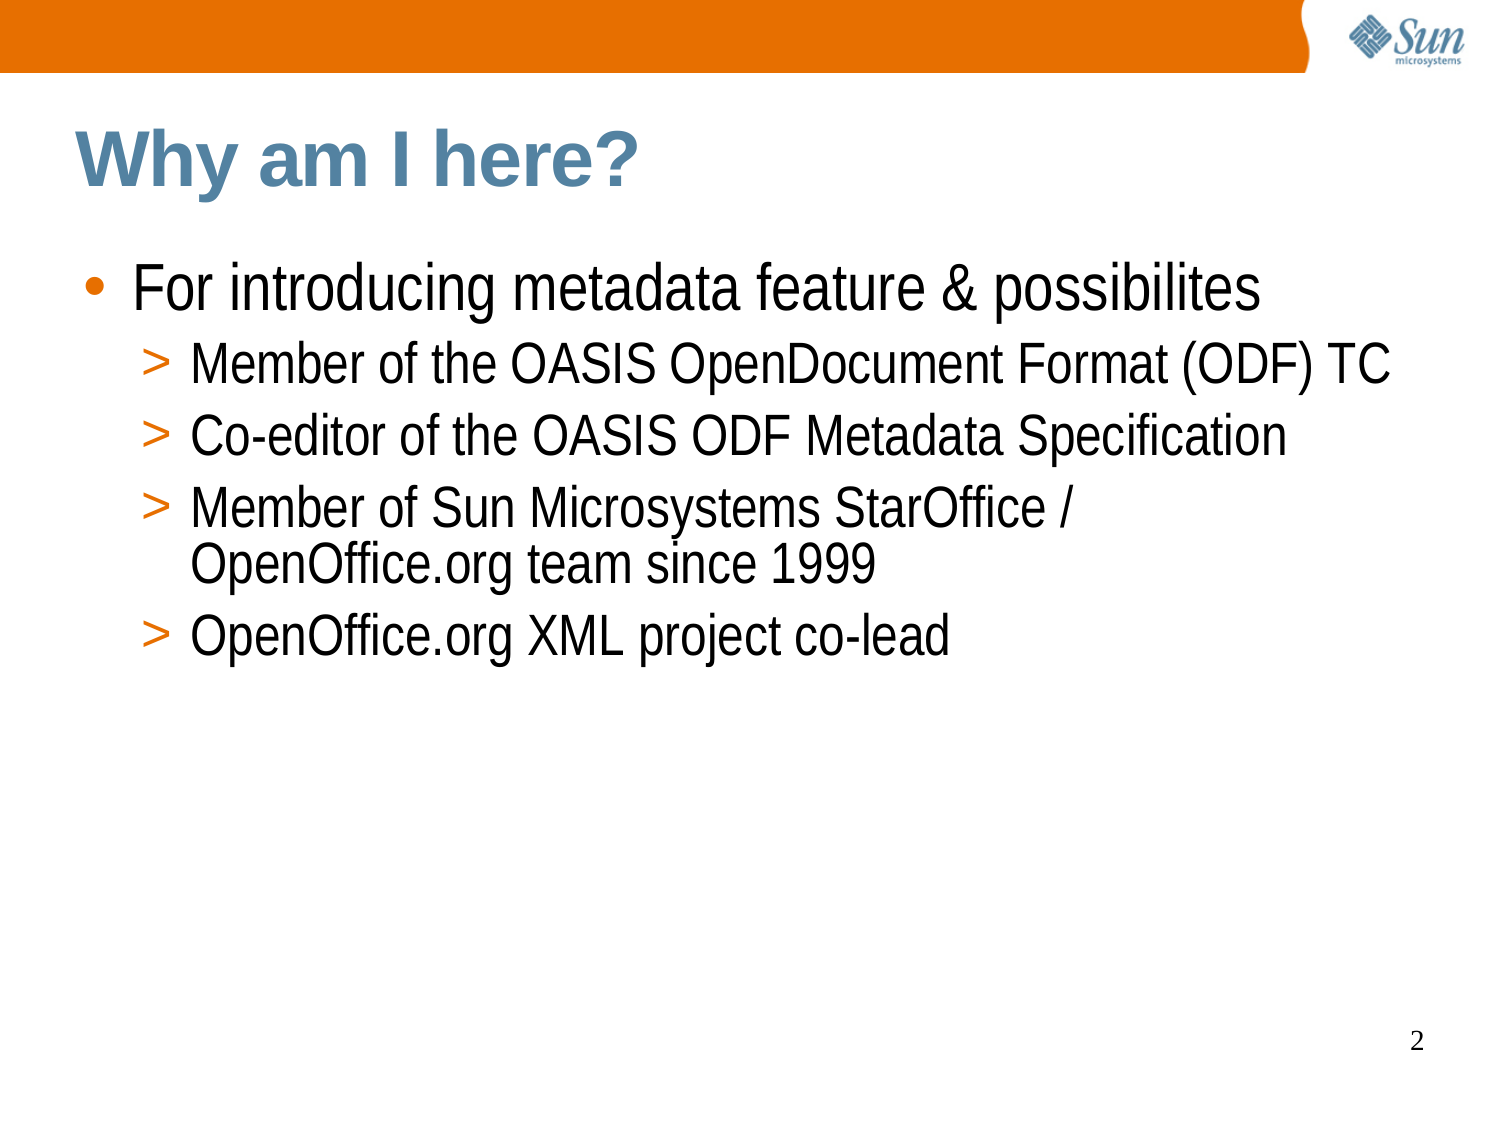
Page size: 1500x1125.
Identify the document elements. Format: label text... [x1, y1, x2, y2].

picture [0, 0, 1500, 73]
list For introducing metadata feature & possibilites Member of the OASIS OpenDocument Format (ODF) TC Co-editor of the OASIS ODF Metadata Specification Member of Sun Microsystems StarOffice / OpenOffice.org team since 1999 OpenOffice.org XML project co-lead [64, 258, 1401, 1062]
title Why am I here? [75, 123, 1437, 227]
